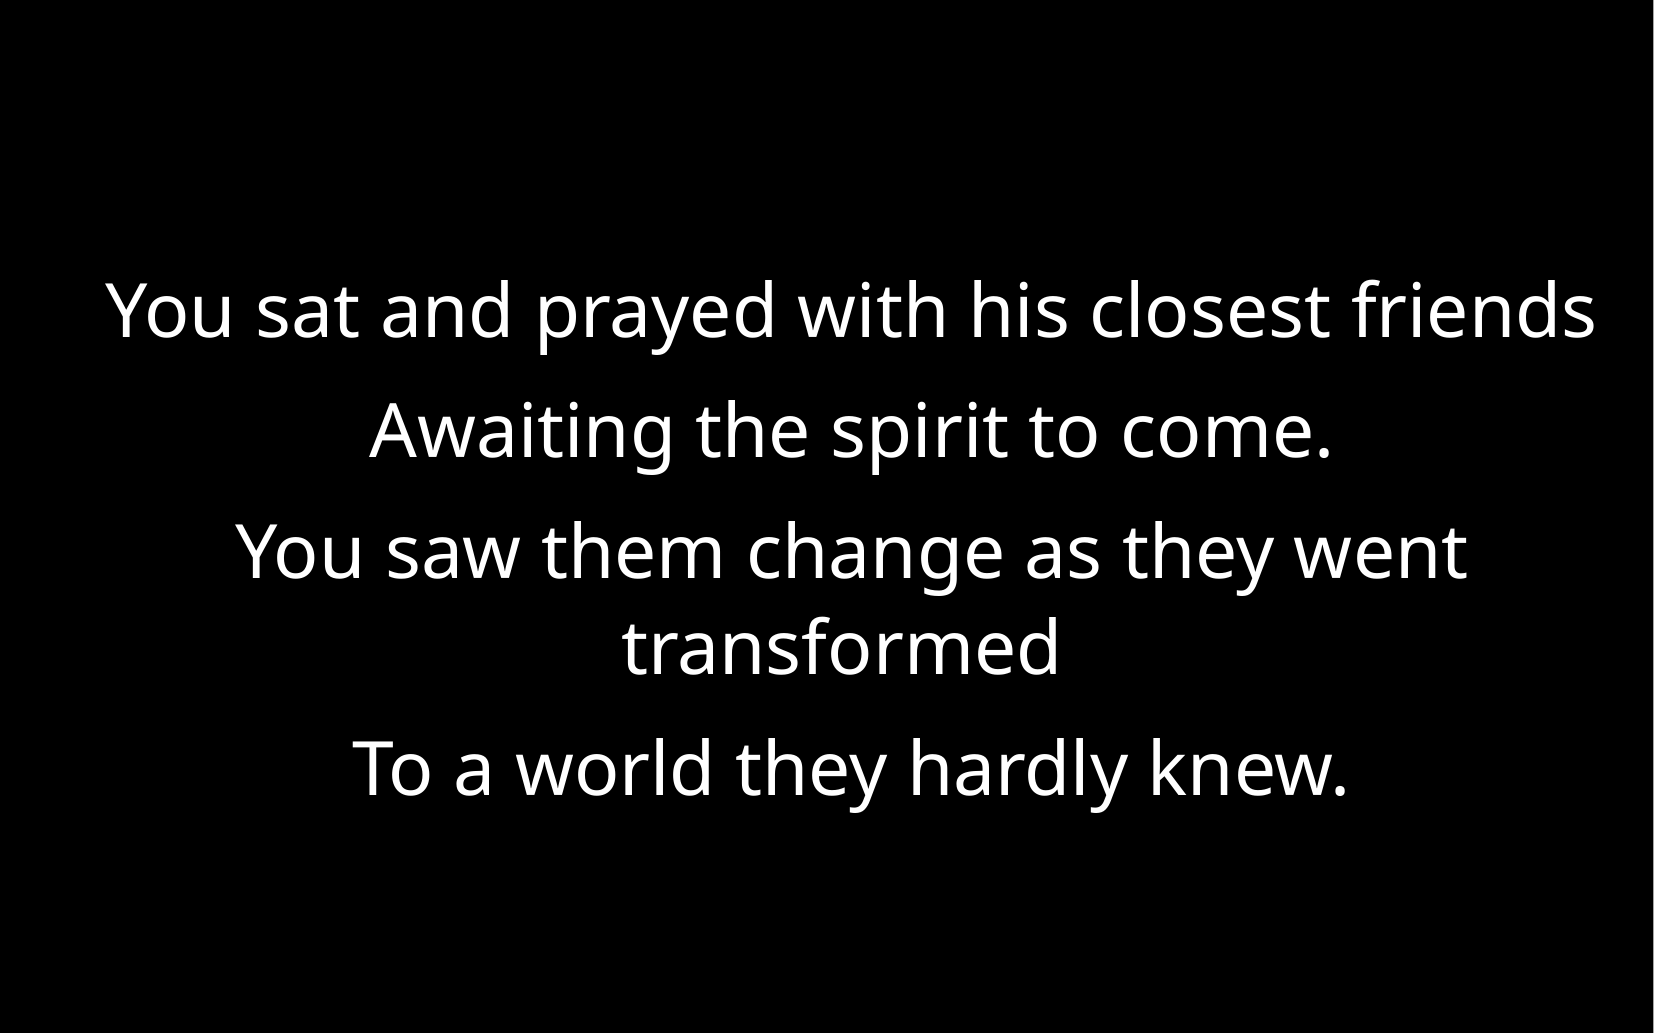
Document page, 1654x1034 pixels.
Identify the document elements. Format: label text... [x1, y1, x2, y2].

list You sat and prayed with his closest friends Awaiting the spirit to come. You saw them change as they went transformed To a world they hardly knew. [0, 255, 1653, 855]
